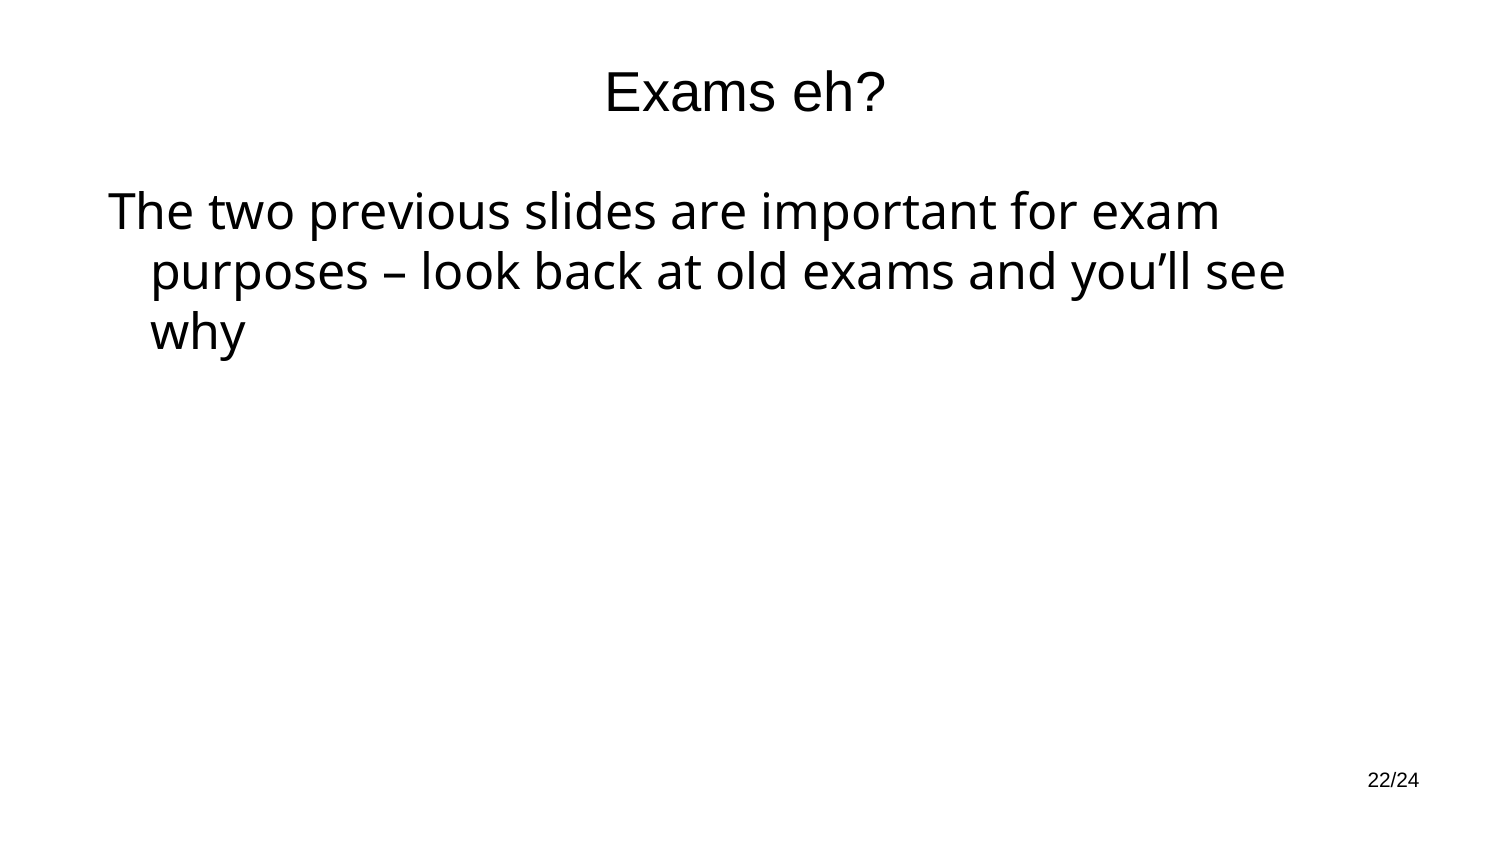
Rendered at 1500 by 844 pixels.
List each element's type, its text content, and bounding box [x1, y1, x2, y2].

title Exams eh? [112, 22, 1379, 157]
list The two previous slides are important for exam purposes – look back at old exams and you’ll see why [108, 179, 1375, 754]
